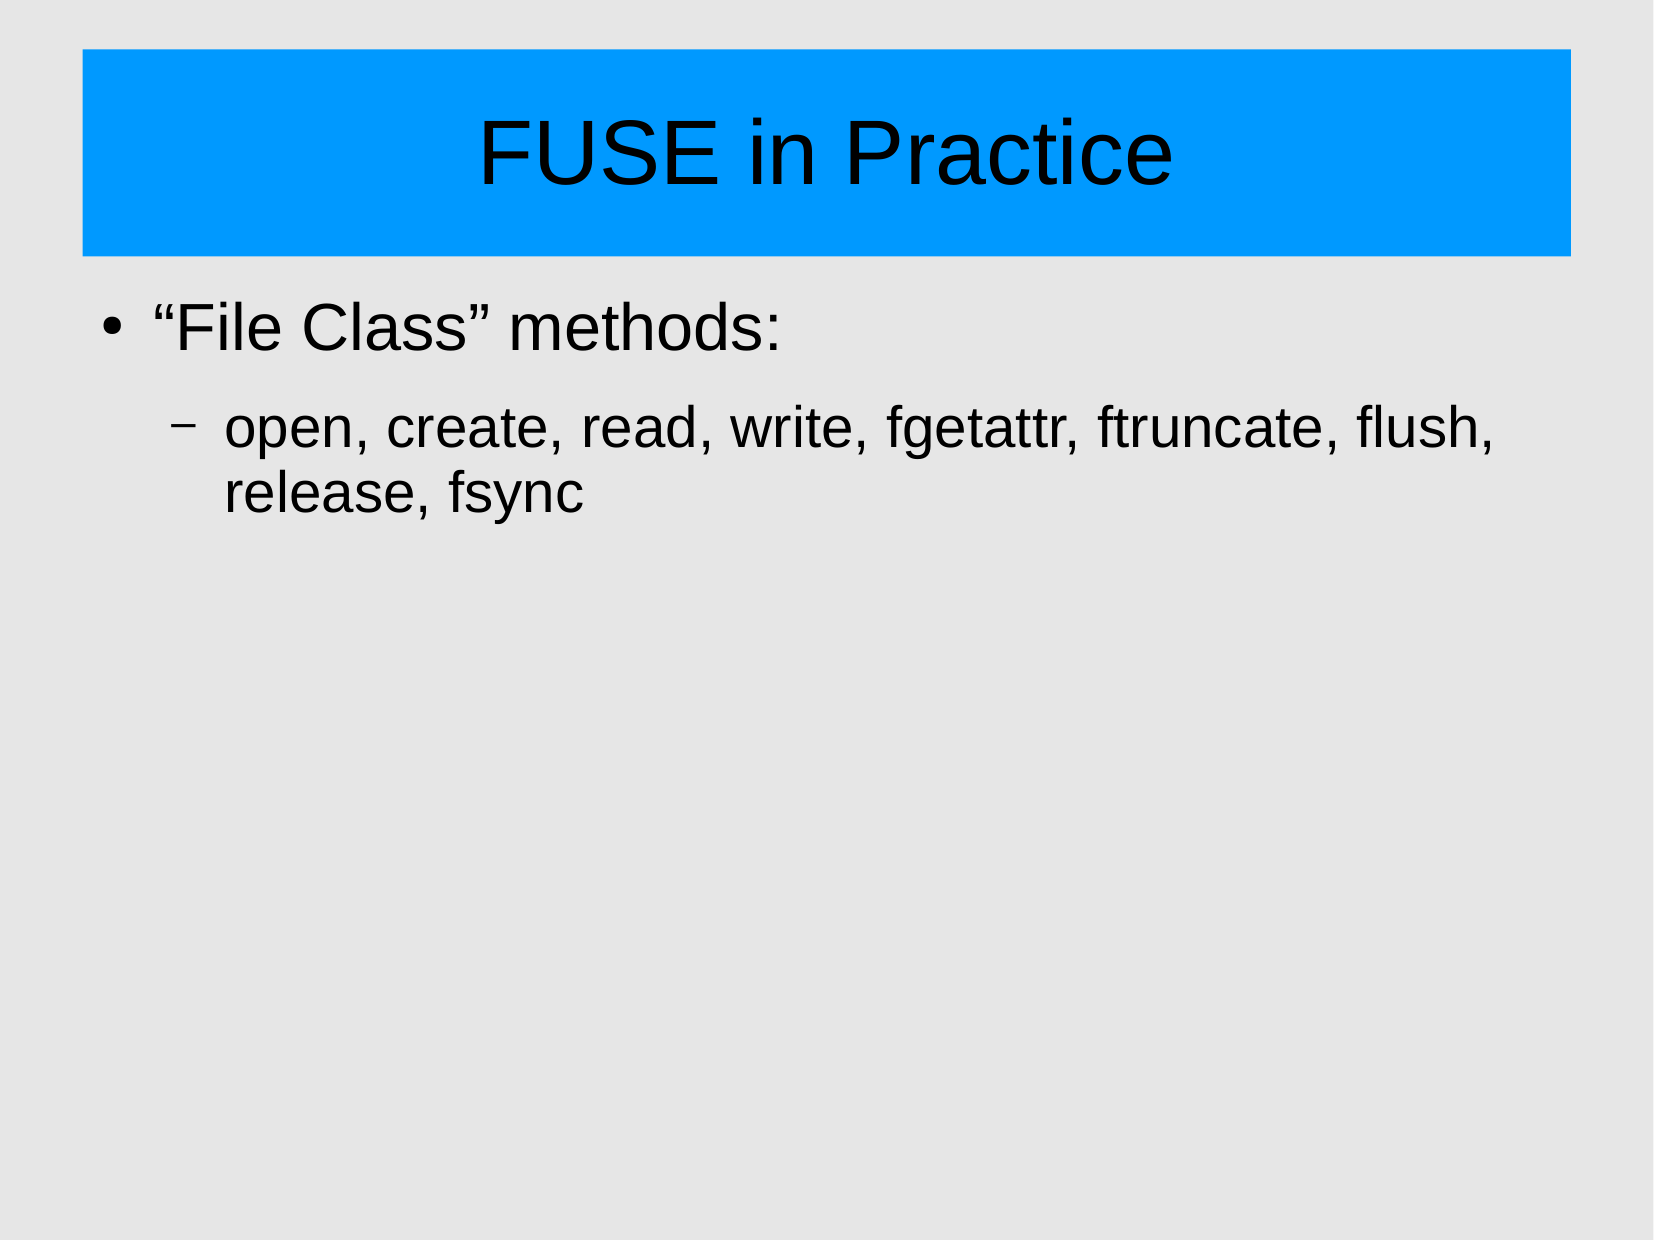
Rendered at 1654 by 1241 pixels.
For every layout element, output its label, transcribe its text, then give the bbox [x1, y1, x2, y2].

title FUSE in Practice [82, 49, 1571, 257]
list “File Class” methods: open, create, read, write, fgetattr, ftruncate, flush, release, fsync [82, 290, 1571, 1010]
